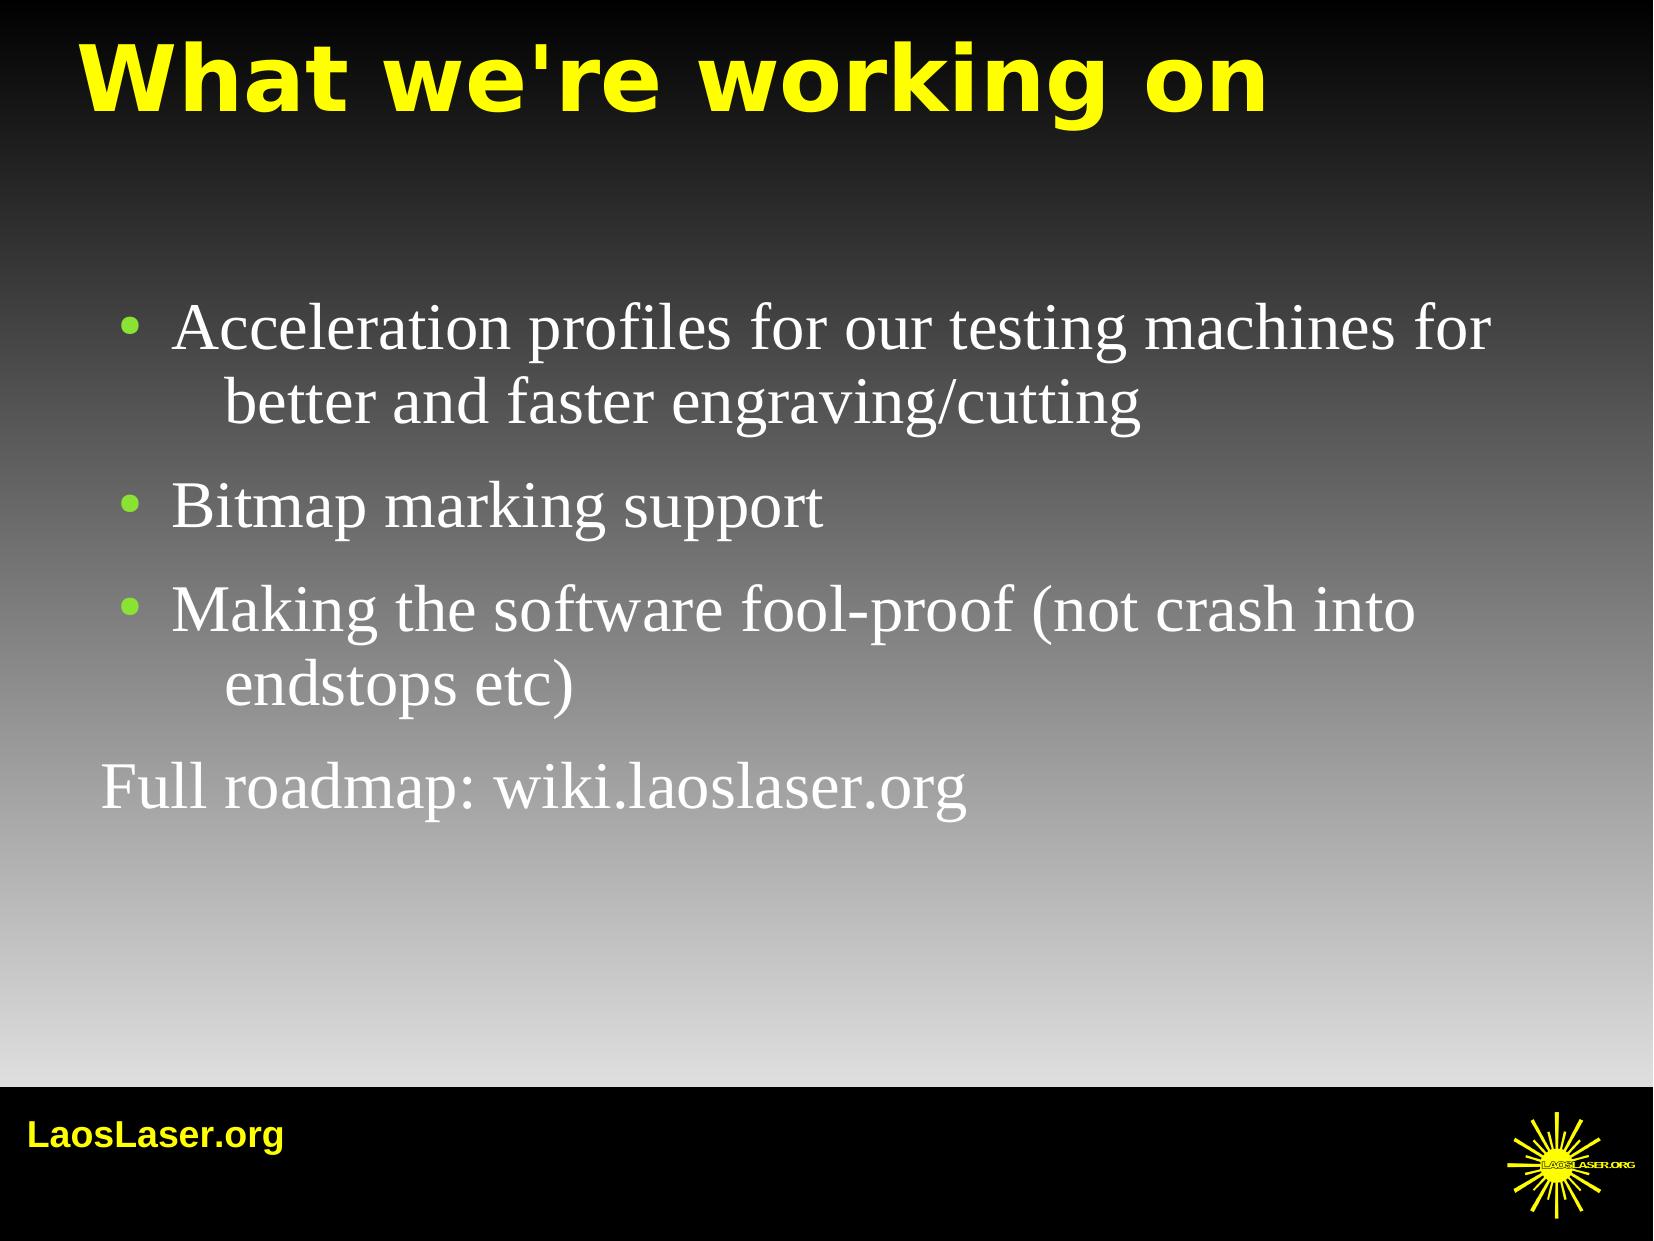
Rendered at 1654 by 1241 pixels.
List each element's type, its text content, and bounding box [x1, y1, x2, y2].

picture [1502, 1108, 1640, 1225]
list Acceleration profiles for our testing machines for better and faster engraving/cutting Bitmap marking support Making the software fool-proof (not crash into endstops etc) Full roadmap: wiki.laoslaser.org [82, 290, 1571, 1036]
title What we're working on [76, 25, 1565, 240]
